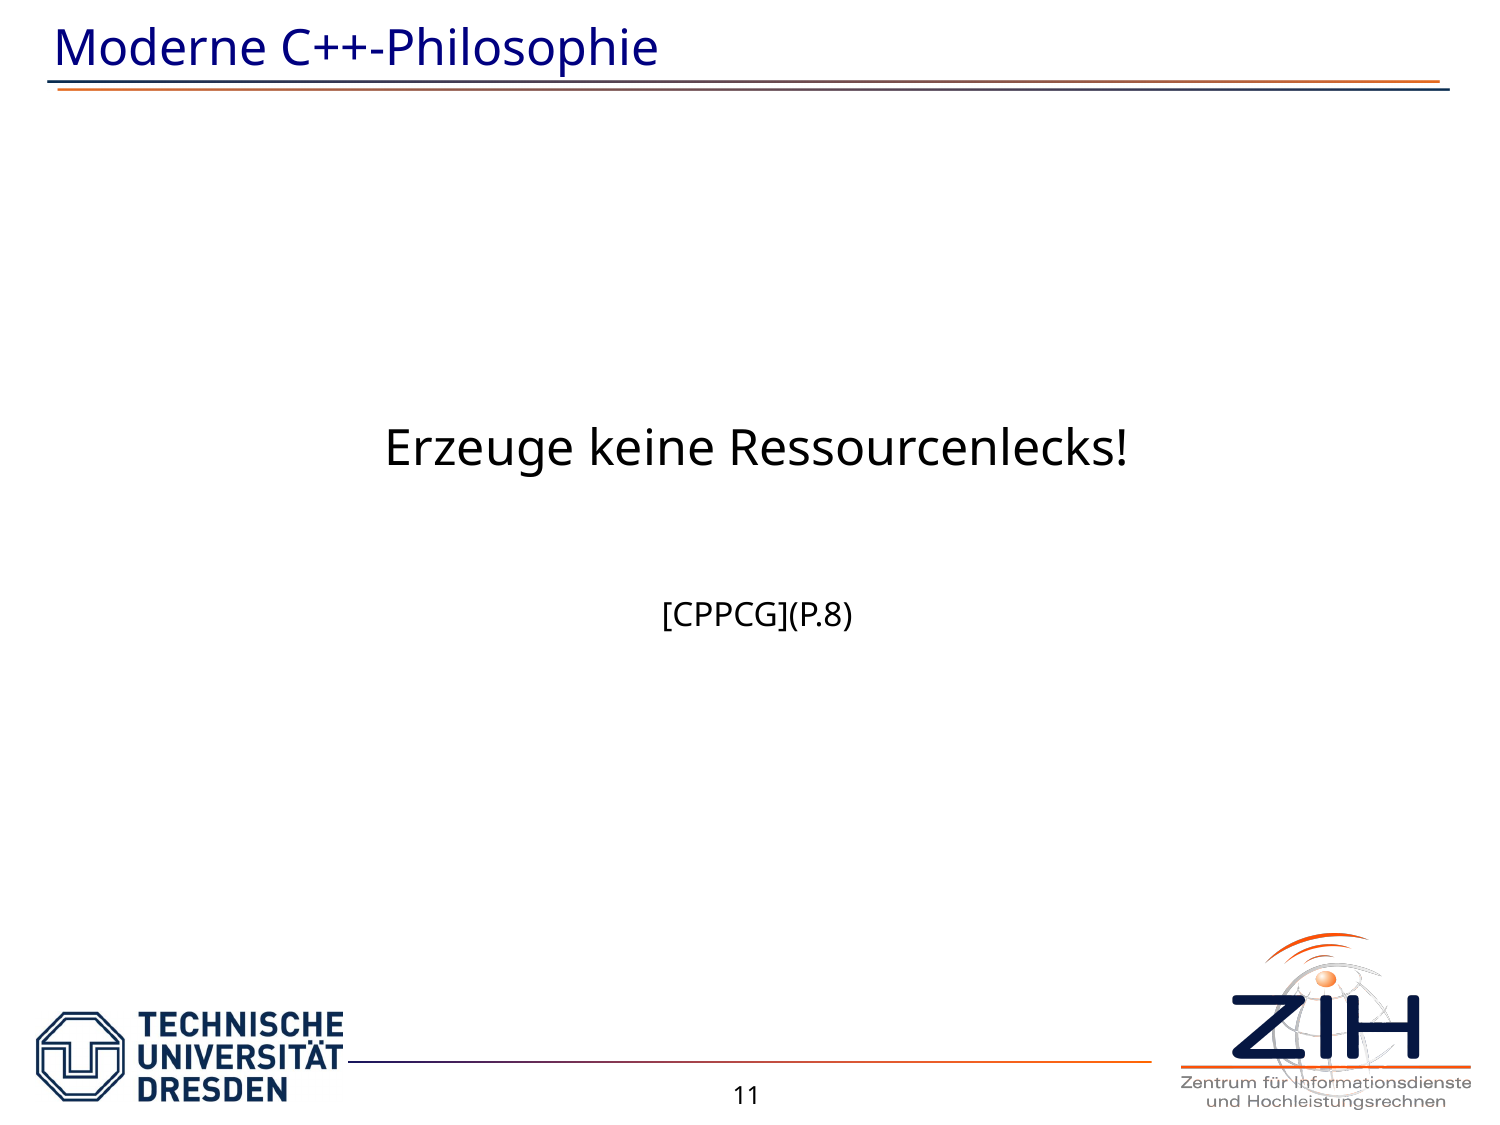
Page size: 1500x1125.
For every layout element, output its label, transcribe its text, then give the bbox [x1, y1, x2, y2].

picture [35, 1011, 343, 1102]
title Moderne C++-Philosophie [53, 12, 1453, 81]
picture [1181, 933, 1471, 1110]
list Erzeuge keine Ressourcenlecks! [CPPCG](P.8) [29, 118, 1486, 931]
picture [47, 80, 1450, 91]
